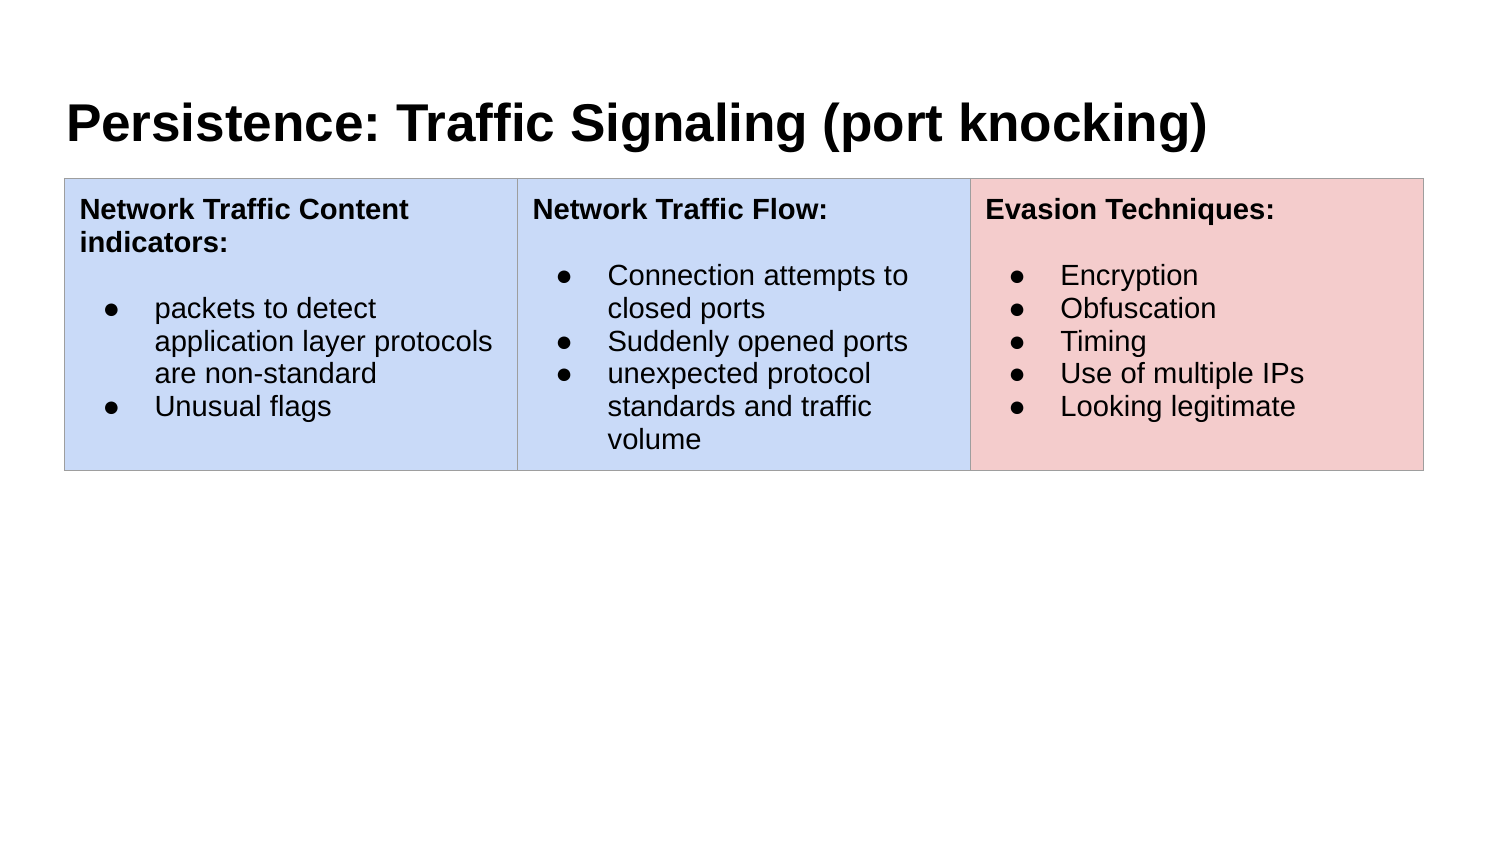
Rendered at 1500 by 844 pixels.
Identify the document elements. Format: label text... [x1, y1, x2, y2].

title Persistence: Traffic Signaling (port knocking) [51, 72, 1449, 167]
table_header Network Traffic Content indicators: packets to detect application layer protocols are non-standard Unusual flags [65, 179, 517, 470]
table_header Evasion Techniques: Encryption Obfuscation Timing Use of multiple IPs Looking legitimate [971, 179, 1423, 470]
table_header Network Traffic Flow: Connection attempts to closed ports Suddenly opened ports unexpected protocol standards and traffic volume [518, 179, 970, 470]
